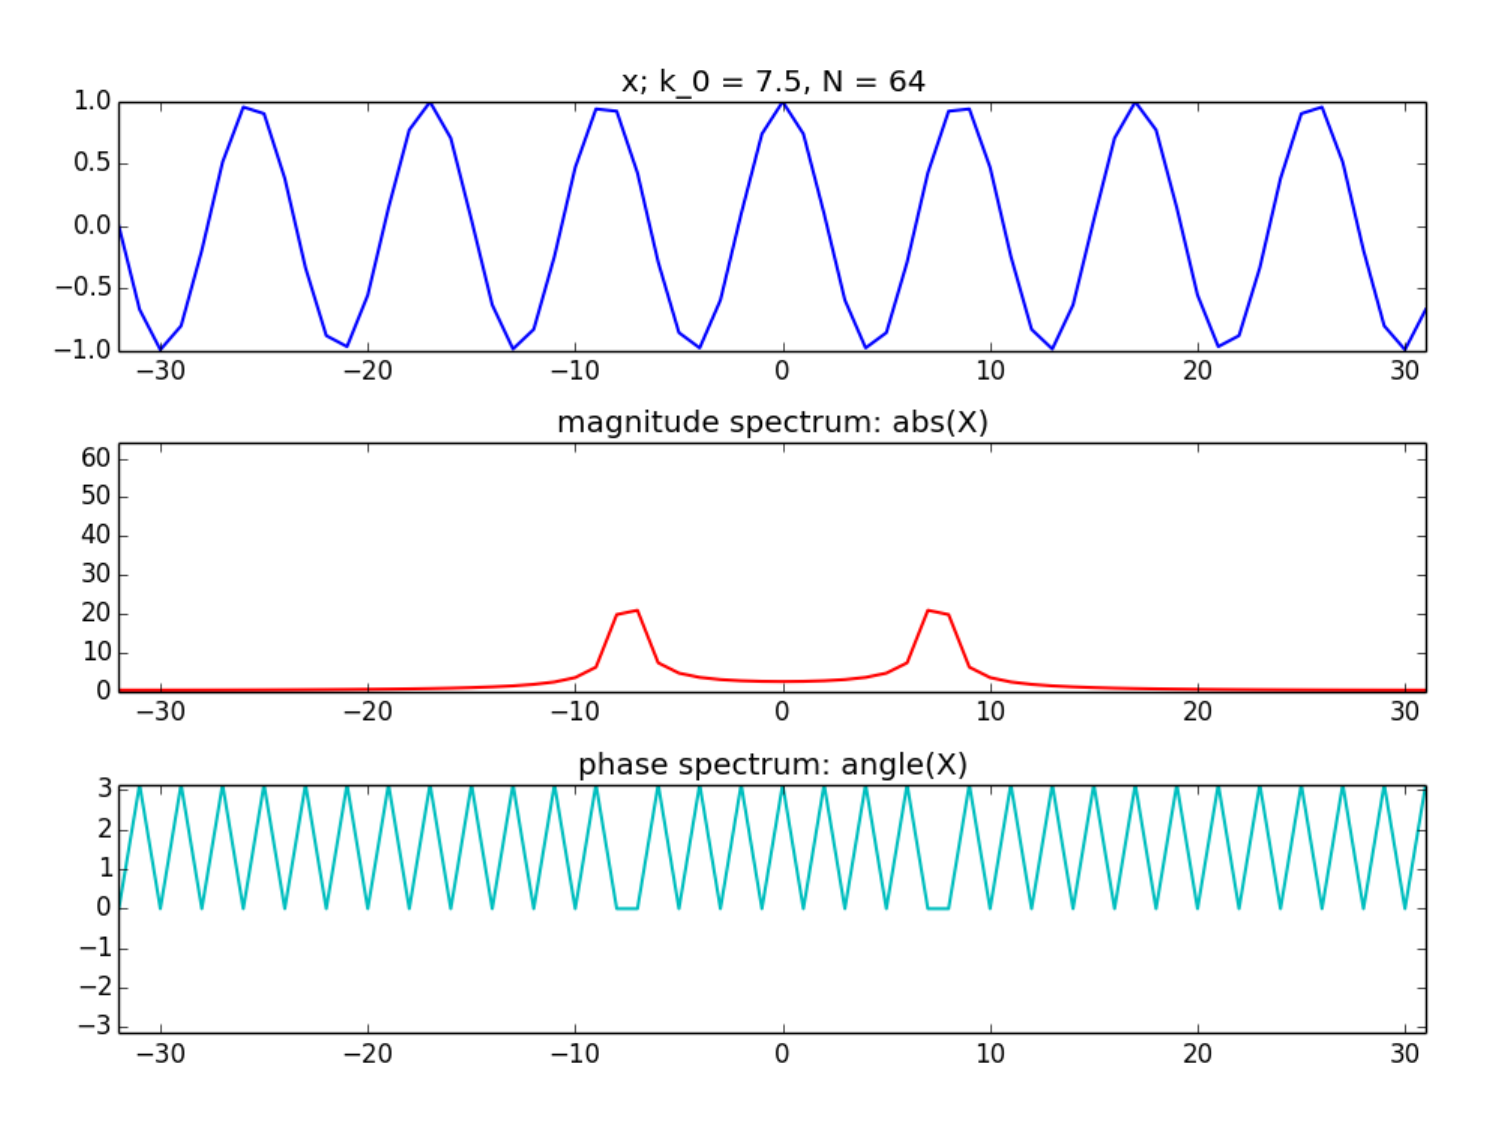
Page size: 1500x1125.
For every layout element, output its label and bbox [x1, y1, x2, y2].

picture [27, 42, 1453, 1093]
